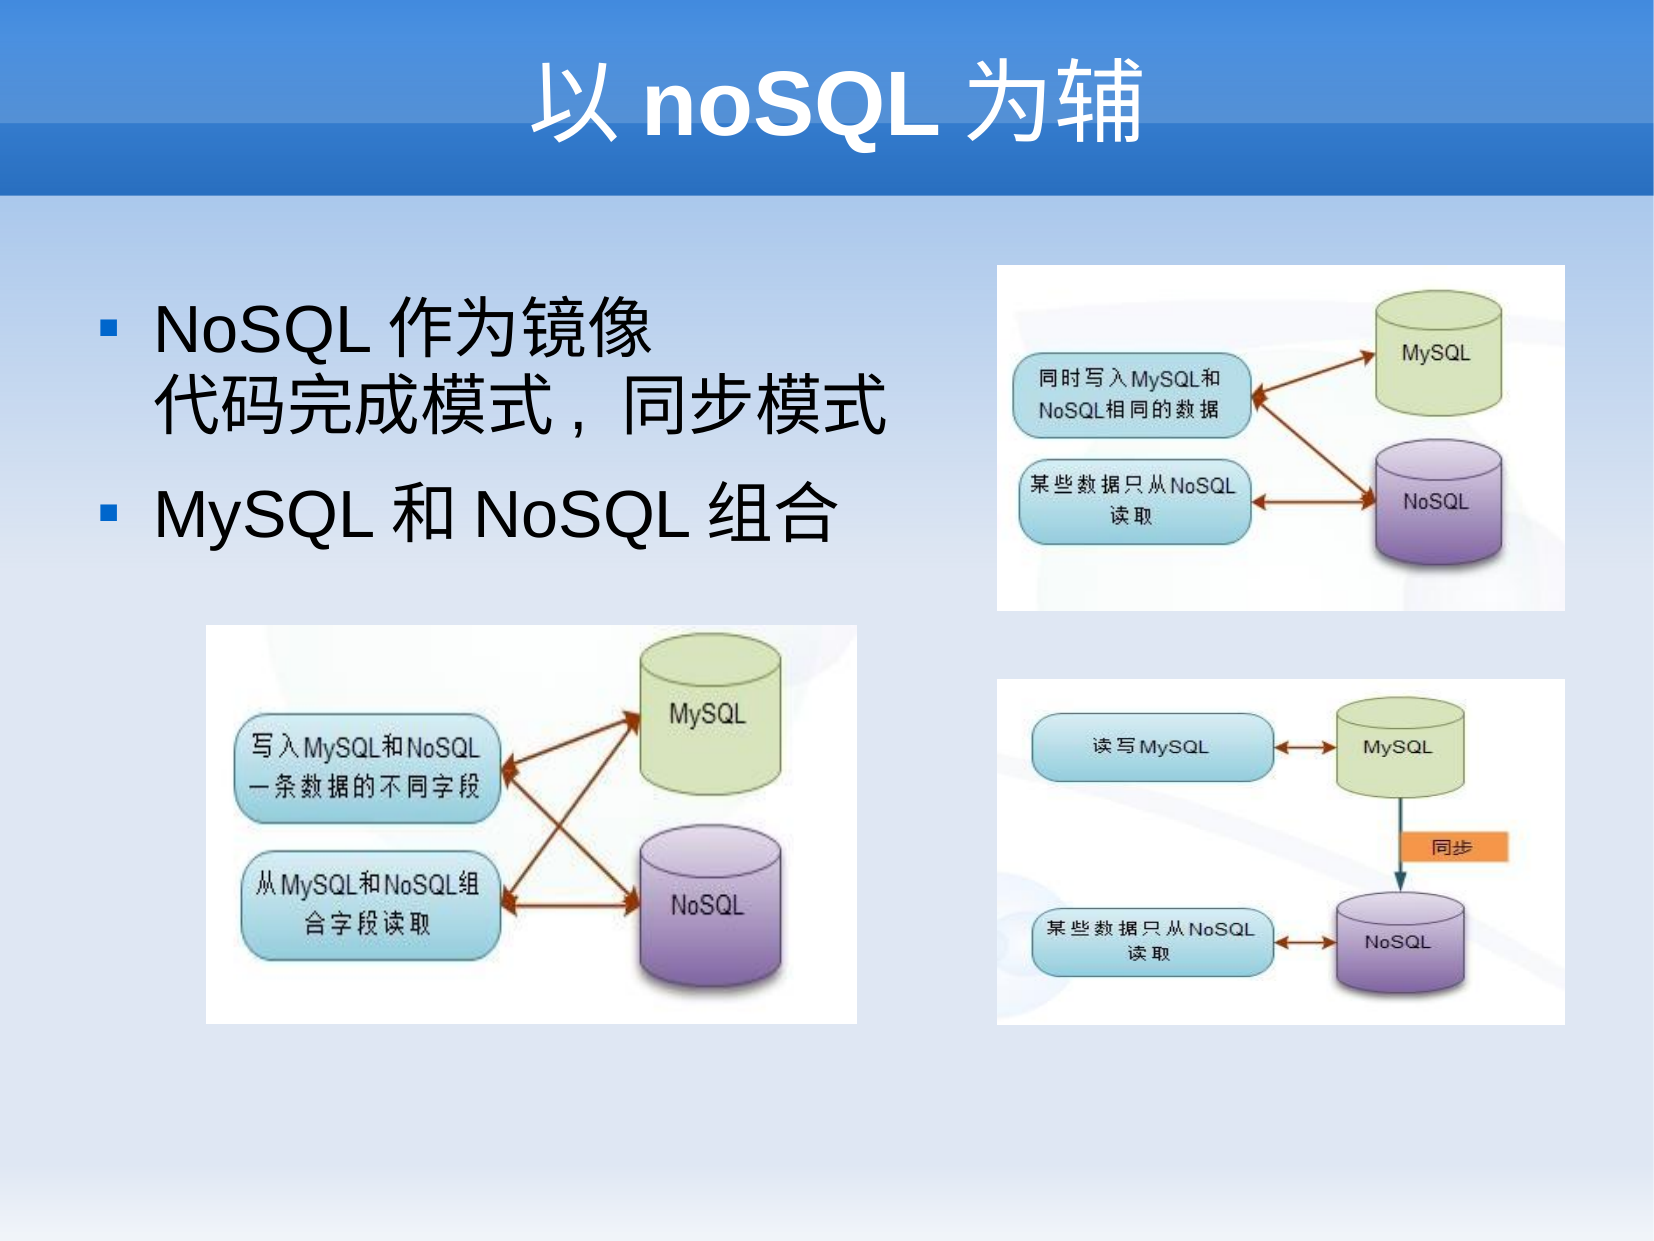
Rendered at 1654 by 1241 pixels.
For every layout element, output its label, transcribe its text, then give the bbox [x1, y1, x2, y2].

picture [0, 0, 1654, 1241]
list NoSQL作为镜像 代码完成模式, 同步模式 MySQL和NoSQL组合 [82, 290, 1571, 1094]
title 以noSQL为辅 [76, 7, 1565, 200]
